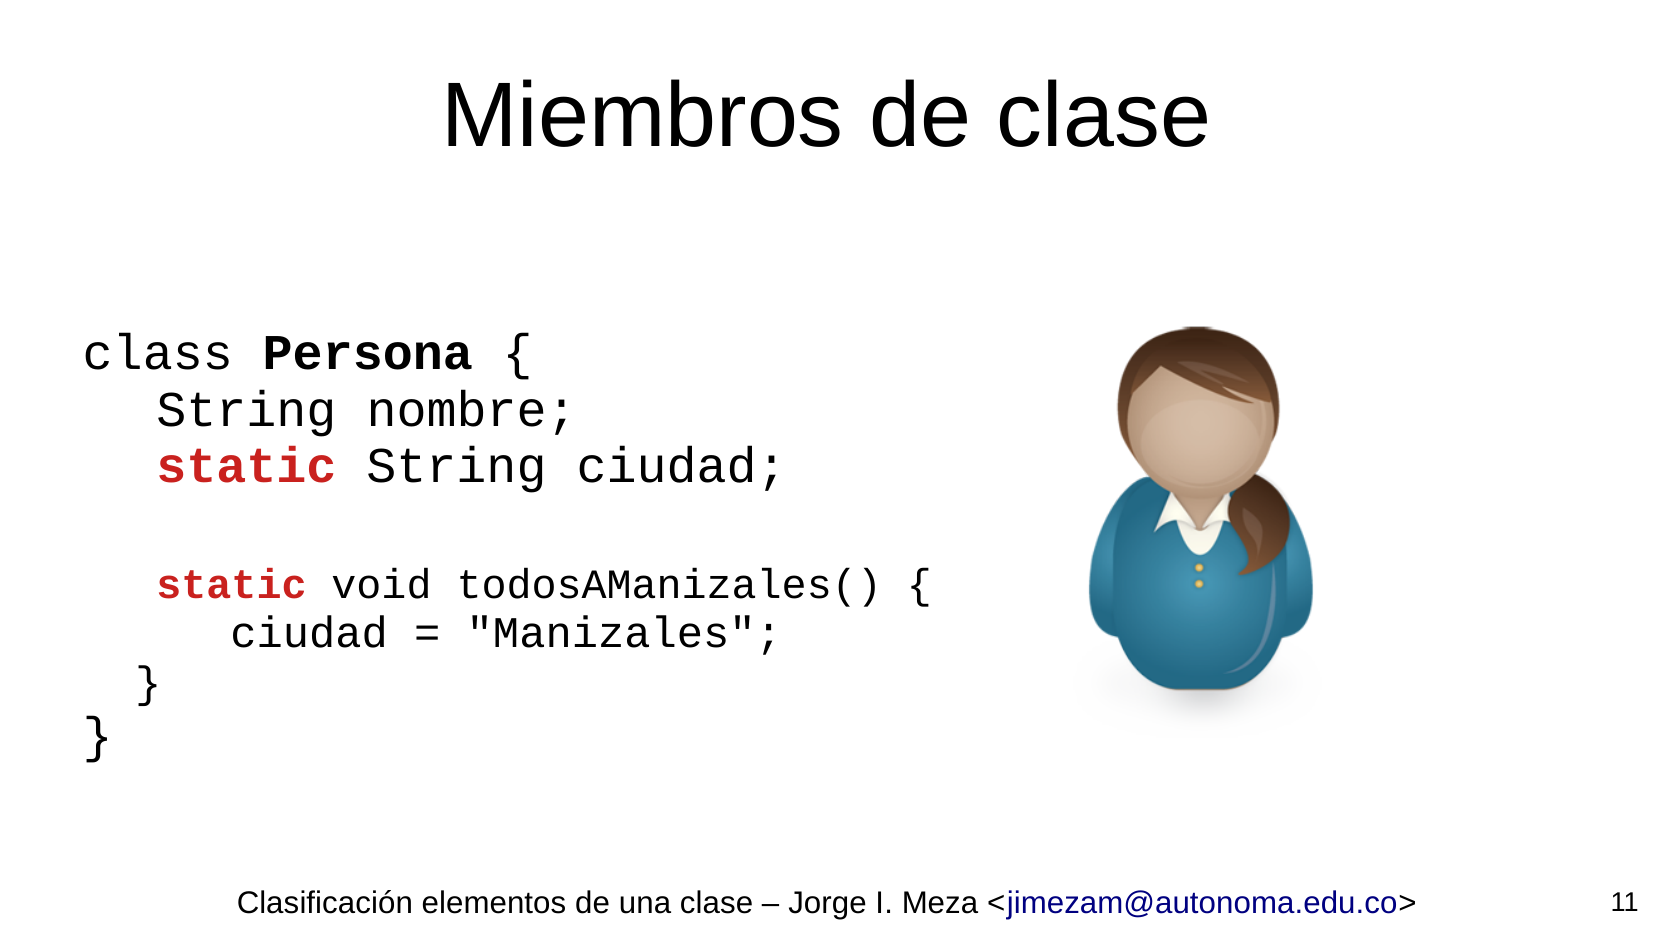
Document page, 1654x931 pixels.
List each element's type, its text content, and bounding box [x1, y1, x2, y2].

picture [1054, 308, 1353, 738]
subtitle class Persona { String nombre; static String ciudad; static void todosAManizales() { ciudad = "Manizales"; } } [82, 217, 934, 878]
title Miembros de clase [82, 37, 1571, 193]
